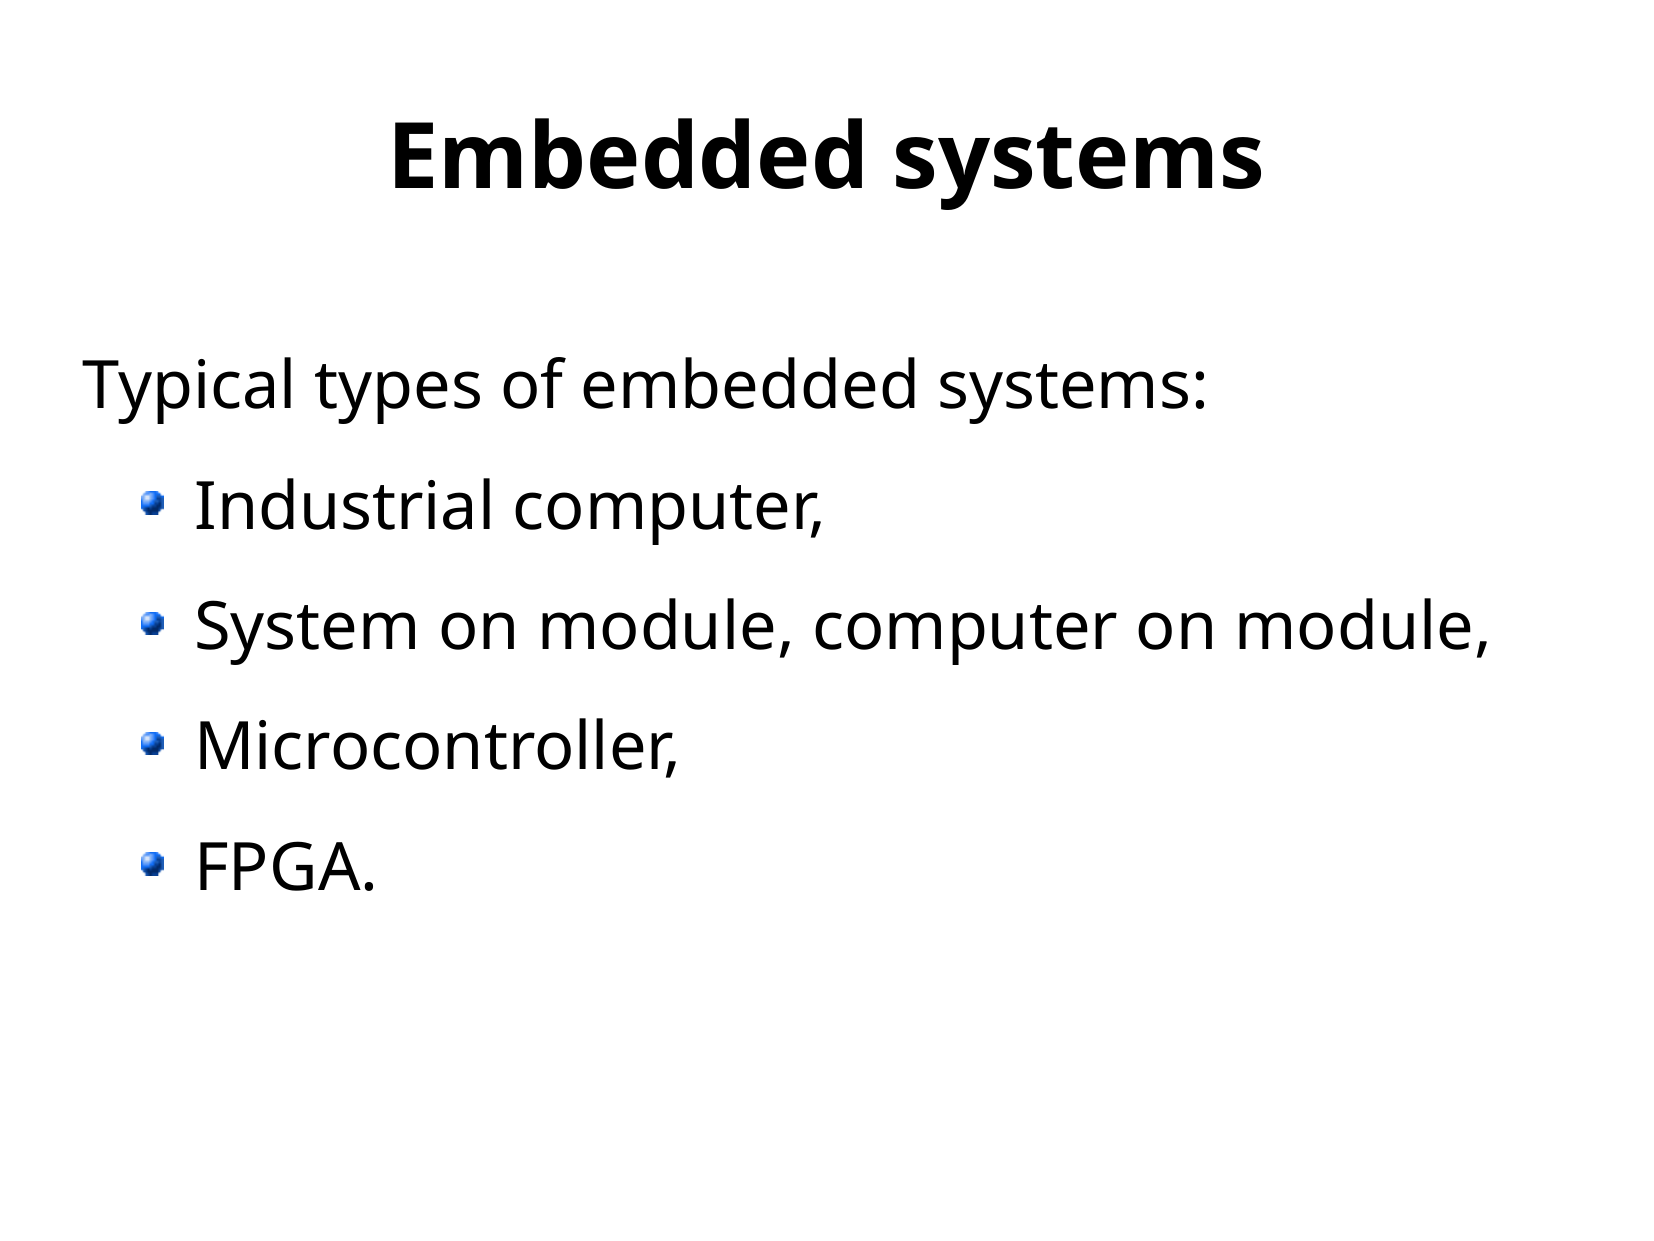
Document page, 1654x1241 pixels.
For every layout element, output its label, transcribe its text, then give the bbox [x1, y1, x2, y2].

list Typical types of embedded systems: Industrial computer, System on module, computer on module, Microcontroller, FPGA. [82, 337, 1571, 1109]
title Embedded systems [82, 49, 1571, 257]
